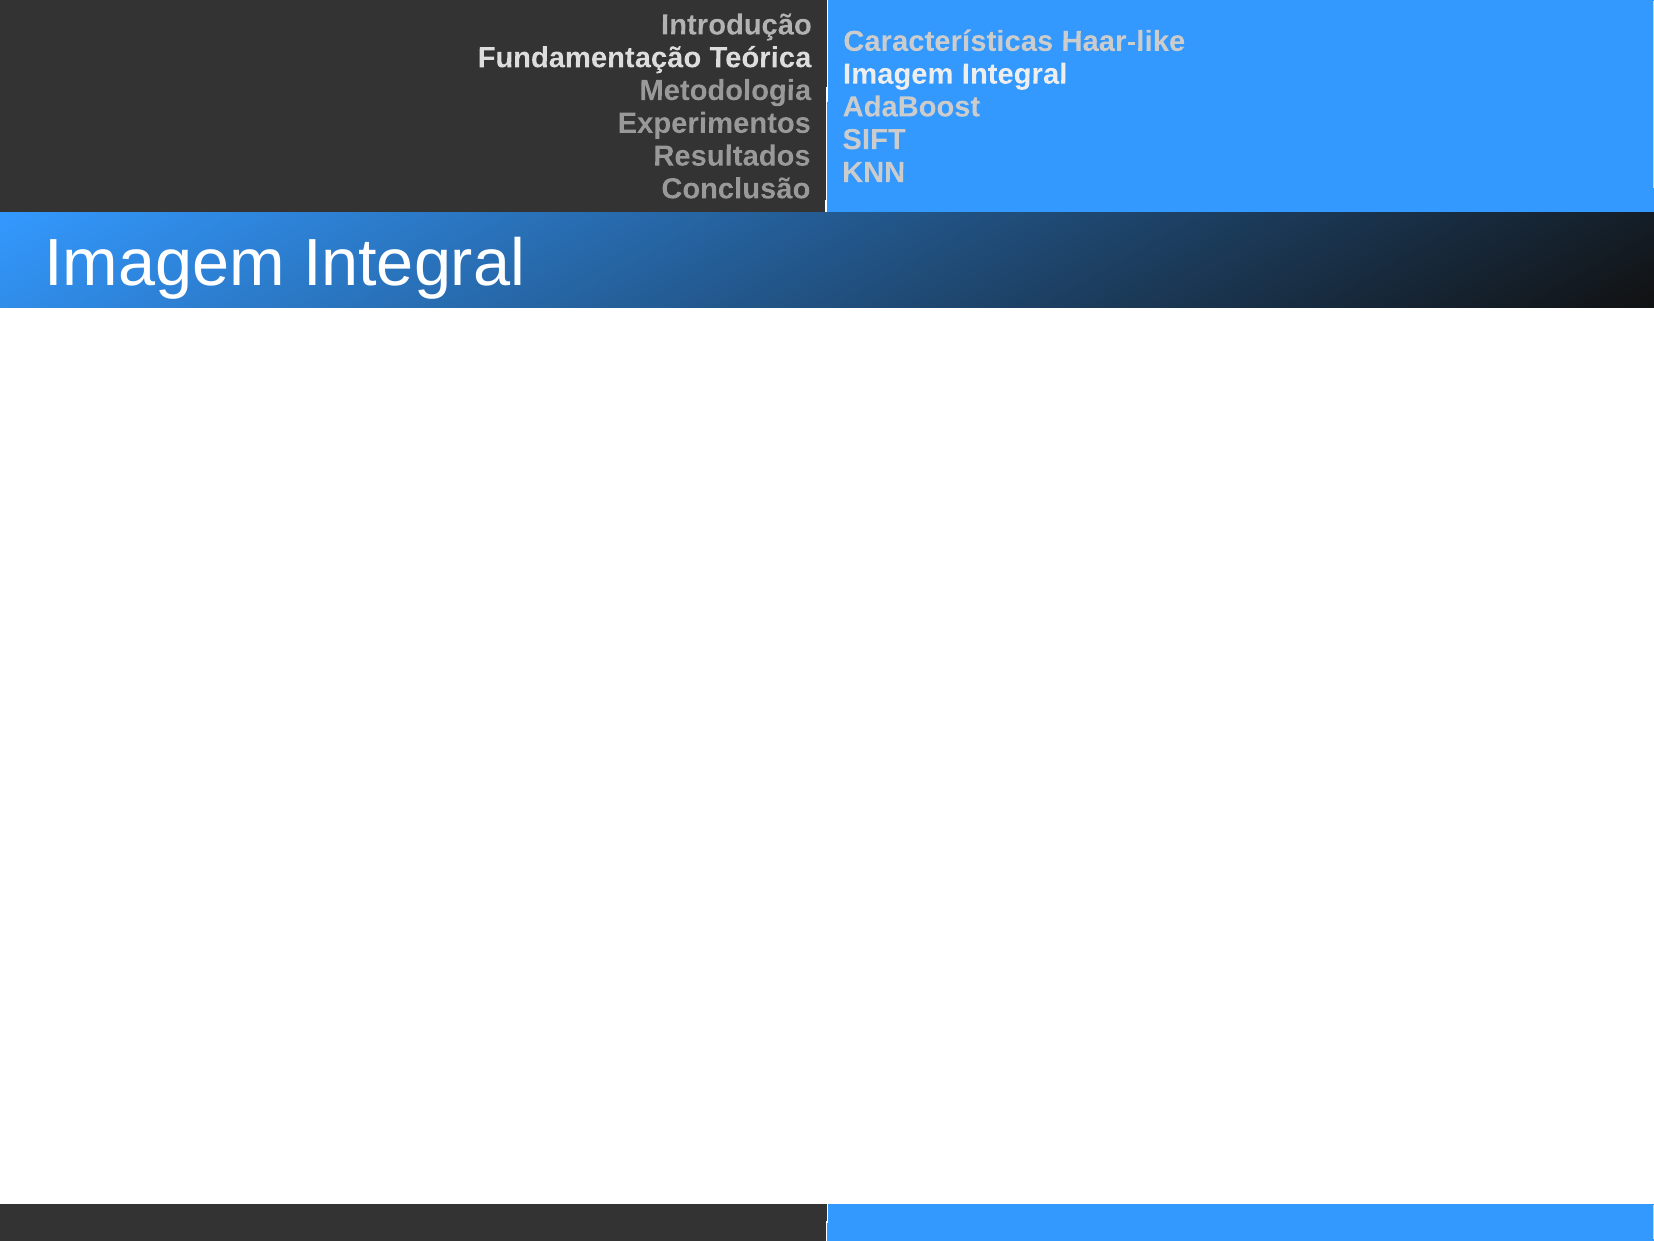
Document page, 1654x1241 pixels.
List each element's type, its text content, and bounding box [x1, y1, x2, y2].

text_box [0, 1204, 827, 1241]
text_box Características Haar-like Imagem Integral AdaBoost SIFT KNN [827, 0, 1654, 212]
text_box Imagem Integral [0, 212, 1654, 308]
text_box [827, 1204, 1654, 1241]
text_box Introdução Fundamentação Teórica Metodologia Experimentos Resultados Conclusão [0, 0, 827, 212]
